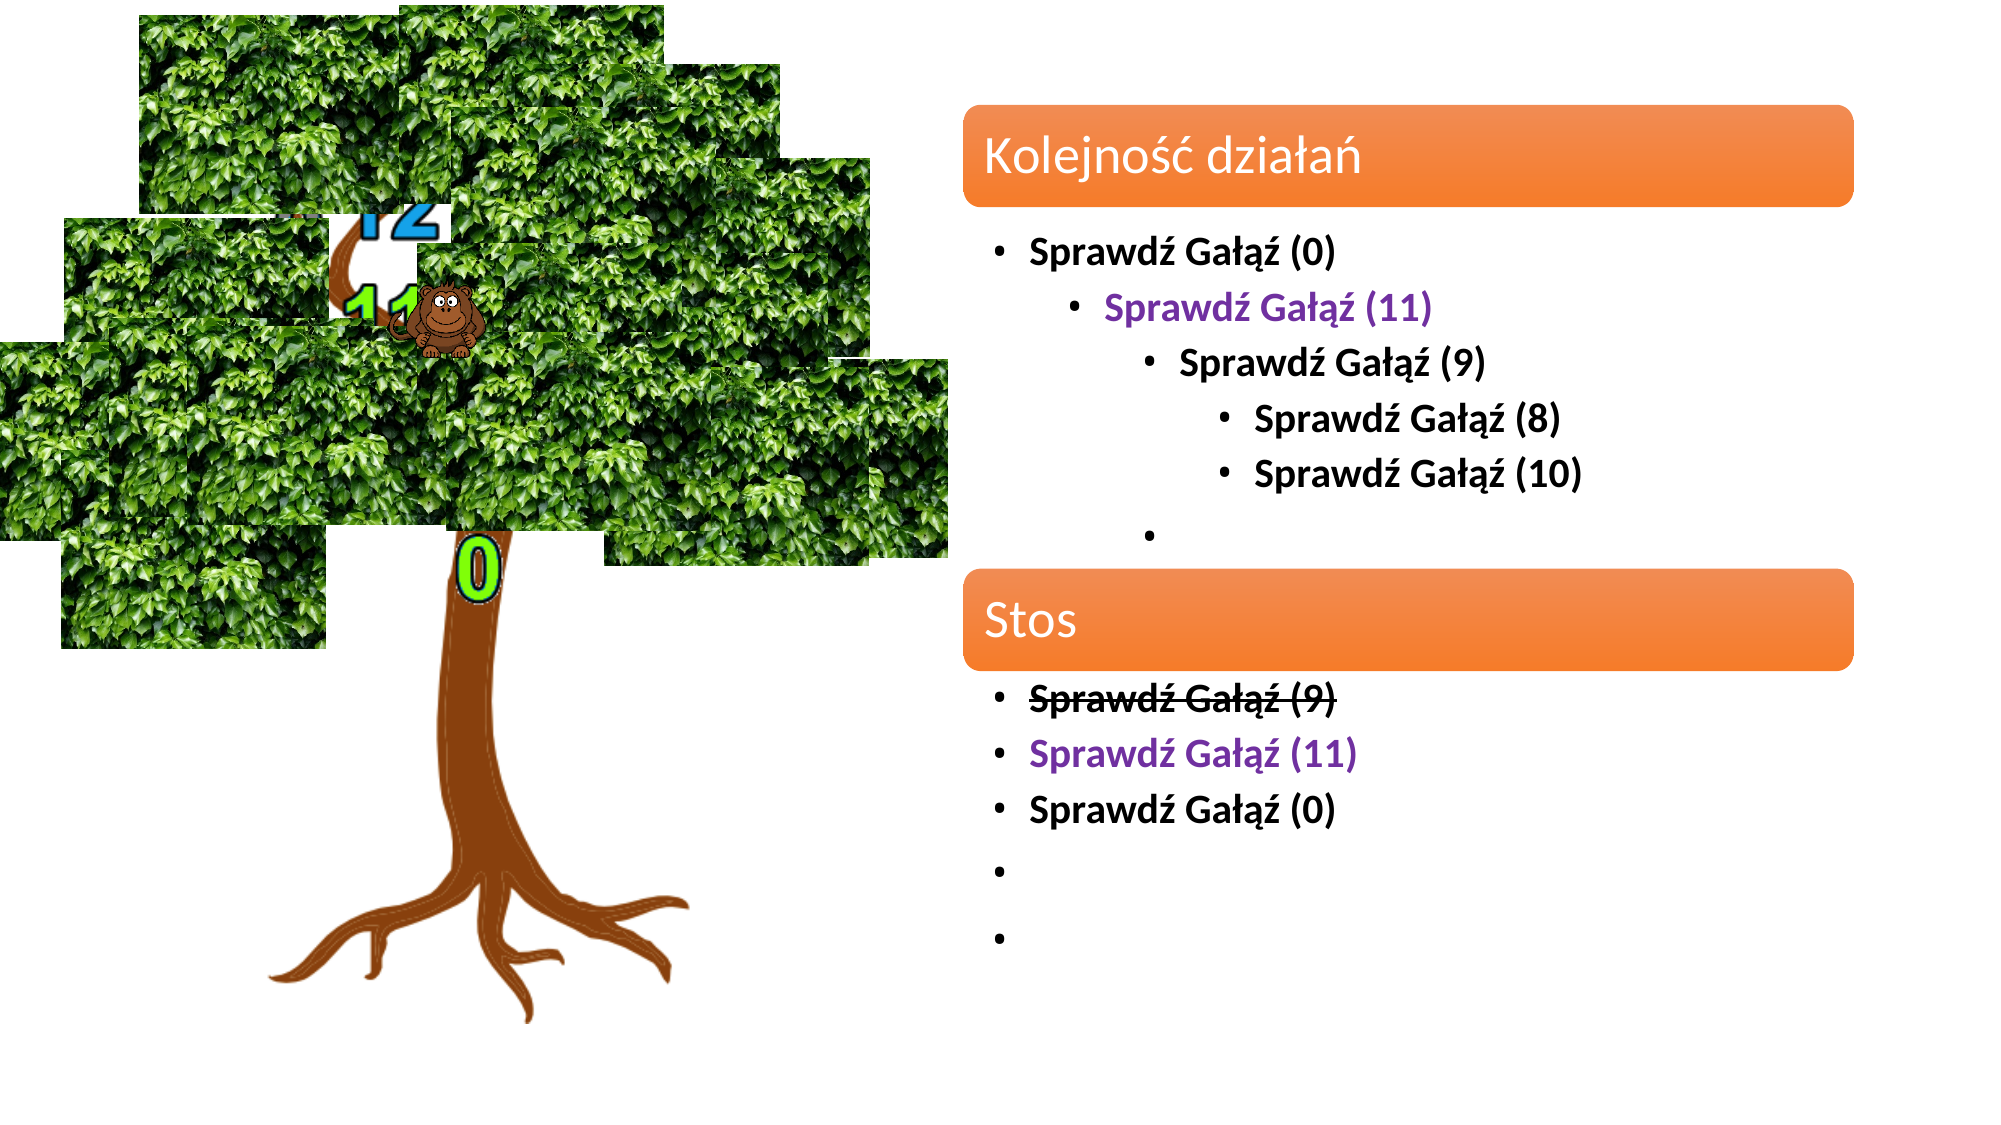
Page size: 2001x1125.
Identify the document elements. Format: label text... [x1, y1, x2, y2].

text_box Kolejność działań [963, 104, 1854, 208]
text_box Sprawdź Gałąź (9) Sprawdź Gałąź (11) Sprawdź Gałąź (0) [963, 671, 1854, 954]
picture [0, 5, 948, 1024]
text_box Sprawdź Gałąź (0) Sprawdź Gałąź (11) Sprawdź Gałąź (9) Sprawdź Gałąź (8) Sprawdź Gałąź (10) [963, 224, 1854, 569]
text_box Stos [963, 568, 1854, 671]
